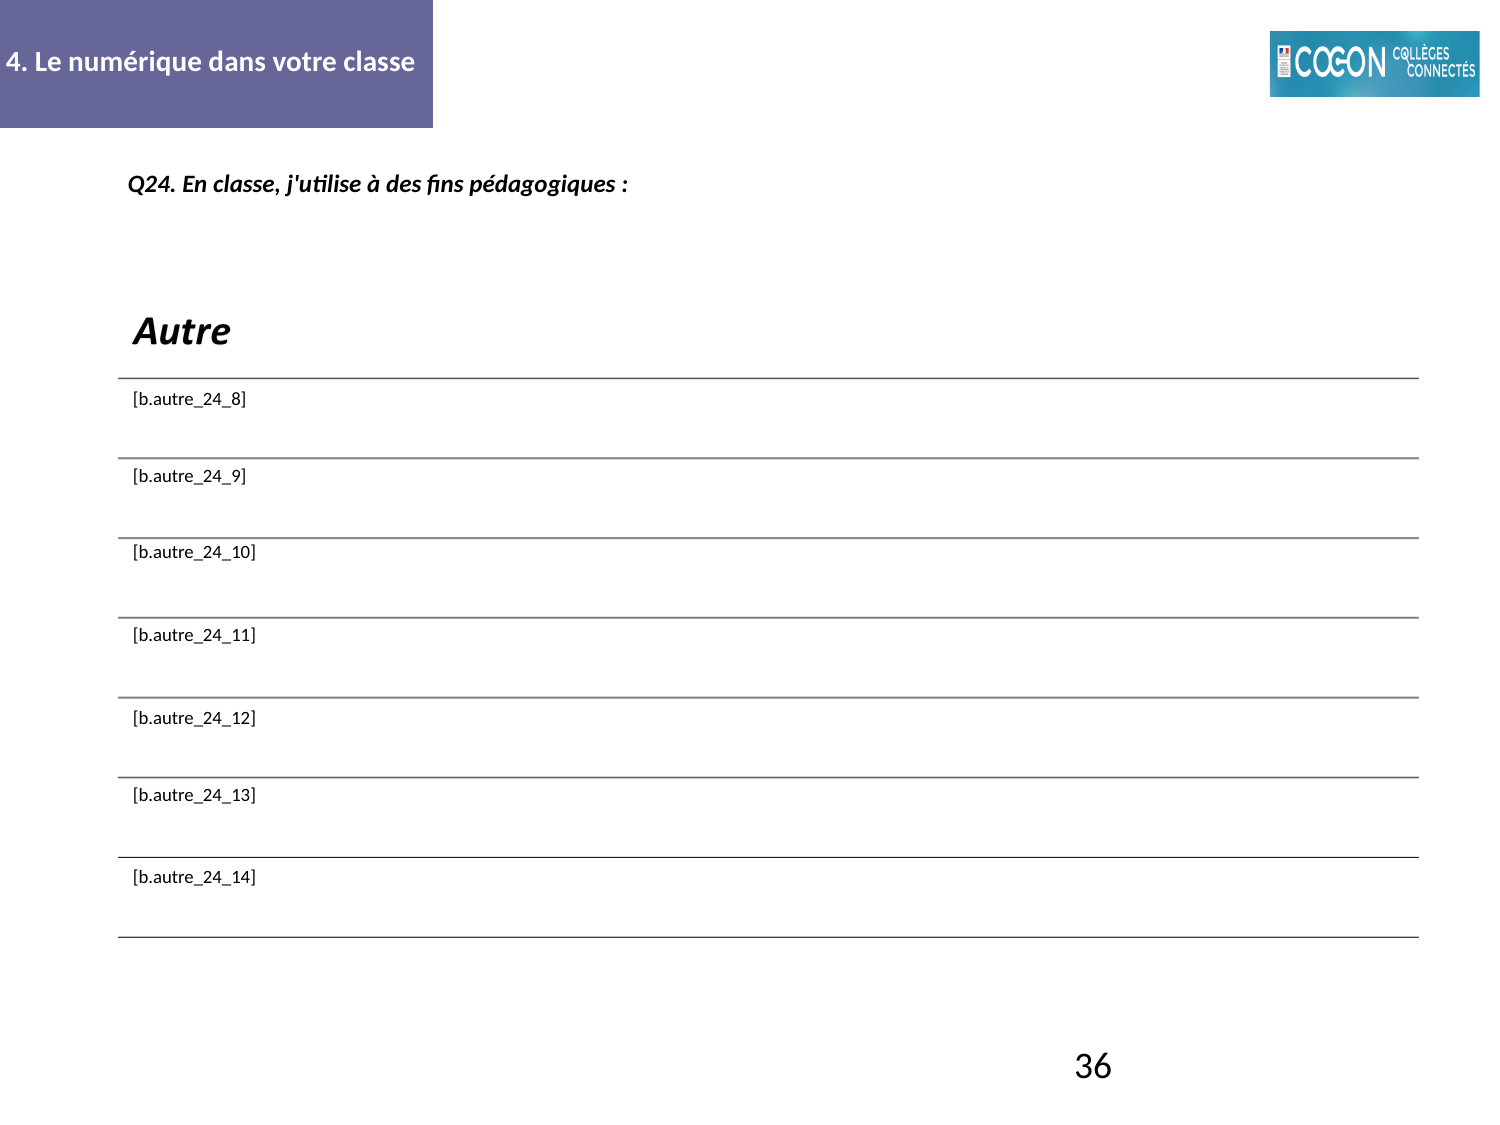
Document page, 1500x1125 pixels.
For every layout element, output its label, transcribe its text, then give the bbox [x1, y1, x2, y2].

text_box [b.autre_24_12] [118, 702, 1419, 779]
text_box <numéro> [1059, 1042, 1397, 1103]
picture [1269, 31, 1480, 97]
text_box 4. Le numérique dans votre classe [0, 0, 433, 128]
text_box [b.autre_24_9] [118, 460, 1419, 537]
text_box [b.autre_24_10] [118, 537, 1419, 615]
text_box [b.autre_24_13] [118, 779, 1419, 857]
text_box [b.autre_24_11] [118, 620, 1419, 697]
text_box [b.autre_24_8] [118, 383, 1419, 460]
text_box Q24. En classe, j'utilise à des fins pédagogiques : [112, 166, 1407, 209]
text_box [b.autre_24_14] [118, 862, 1419, 940]
picture [108, 292, 1419, 939]
